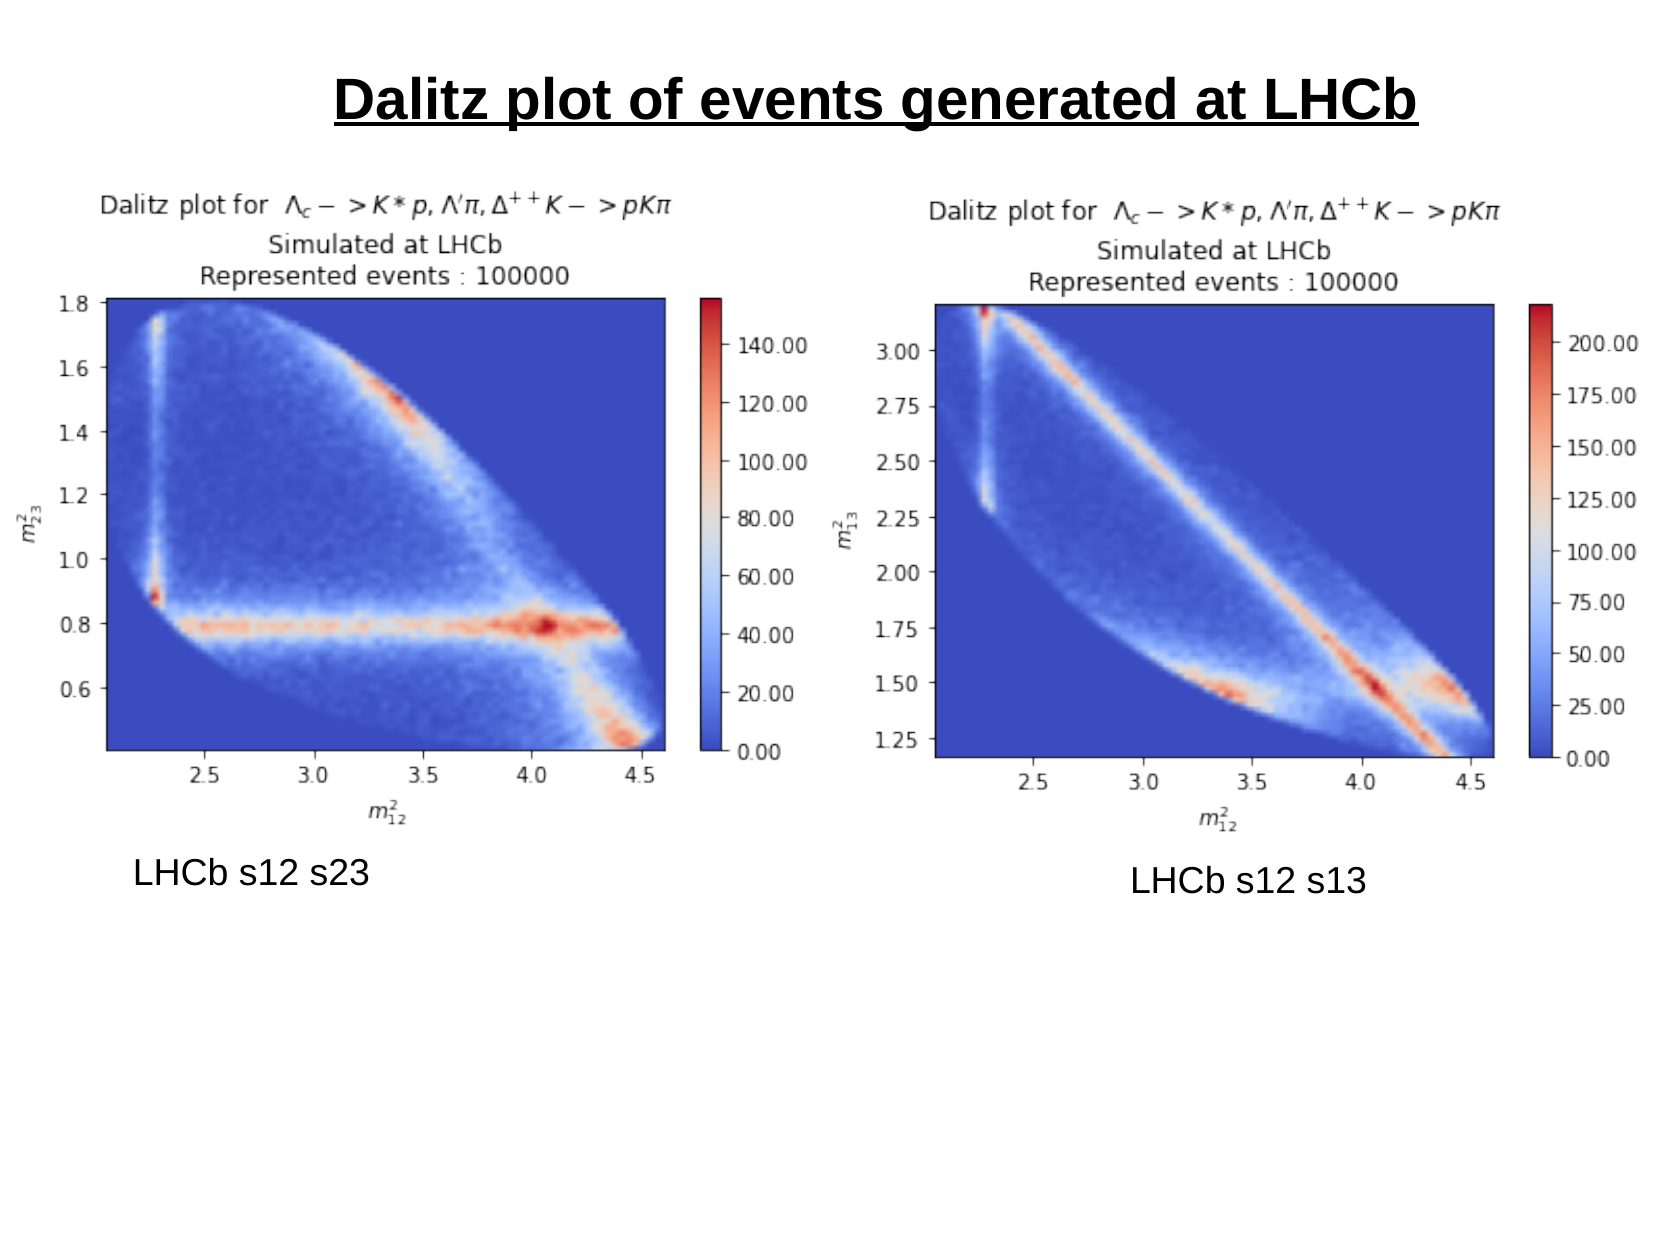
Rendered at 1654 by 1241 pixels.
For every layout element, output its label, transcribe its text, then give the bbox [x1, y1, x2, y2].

text_box LHCb s12 s23 [118, 843, 385, 901]
picture [0, 177, 1654, 851]
text_box Dalitz plot of events generated at LHCb [318, 59, 1435, 141]
text_box LHCb s12 s13 [1115, 852, 1382, 910]
